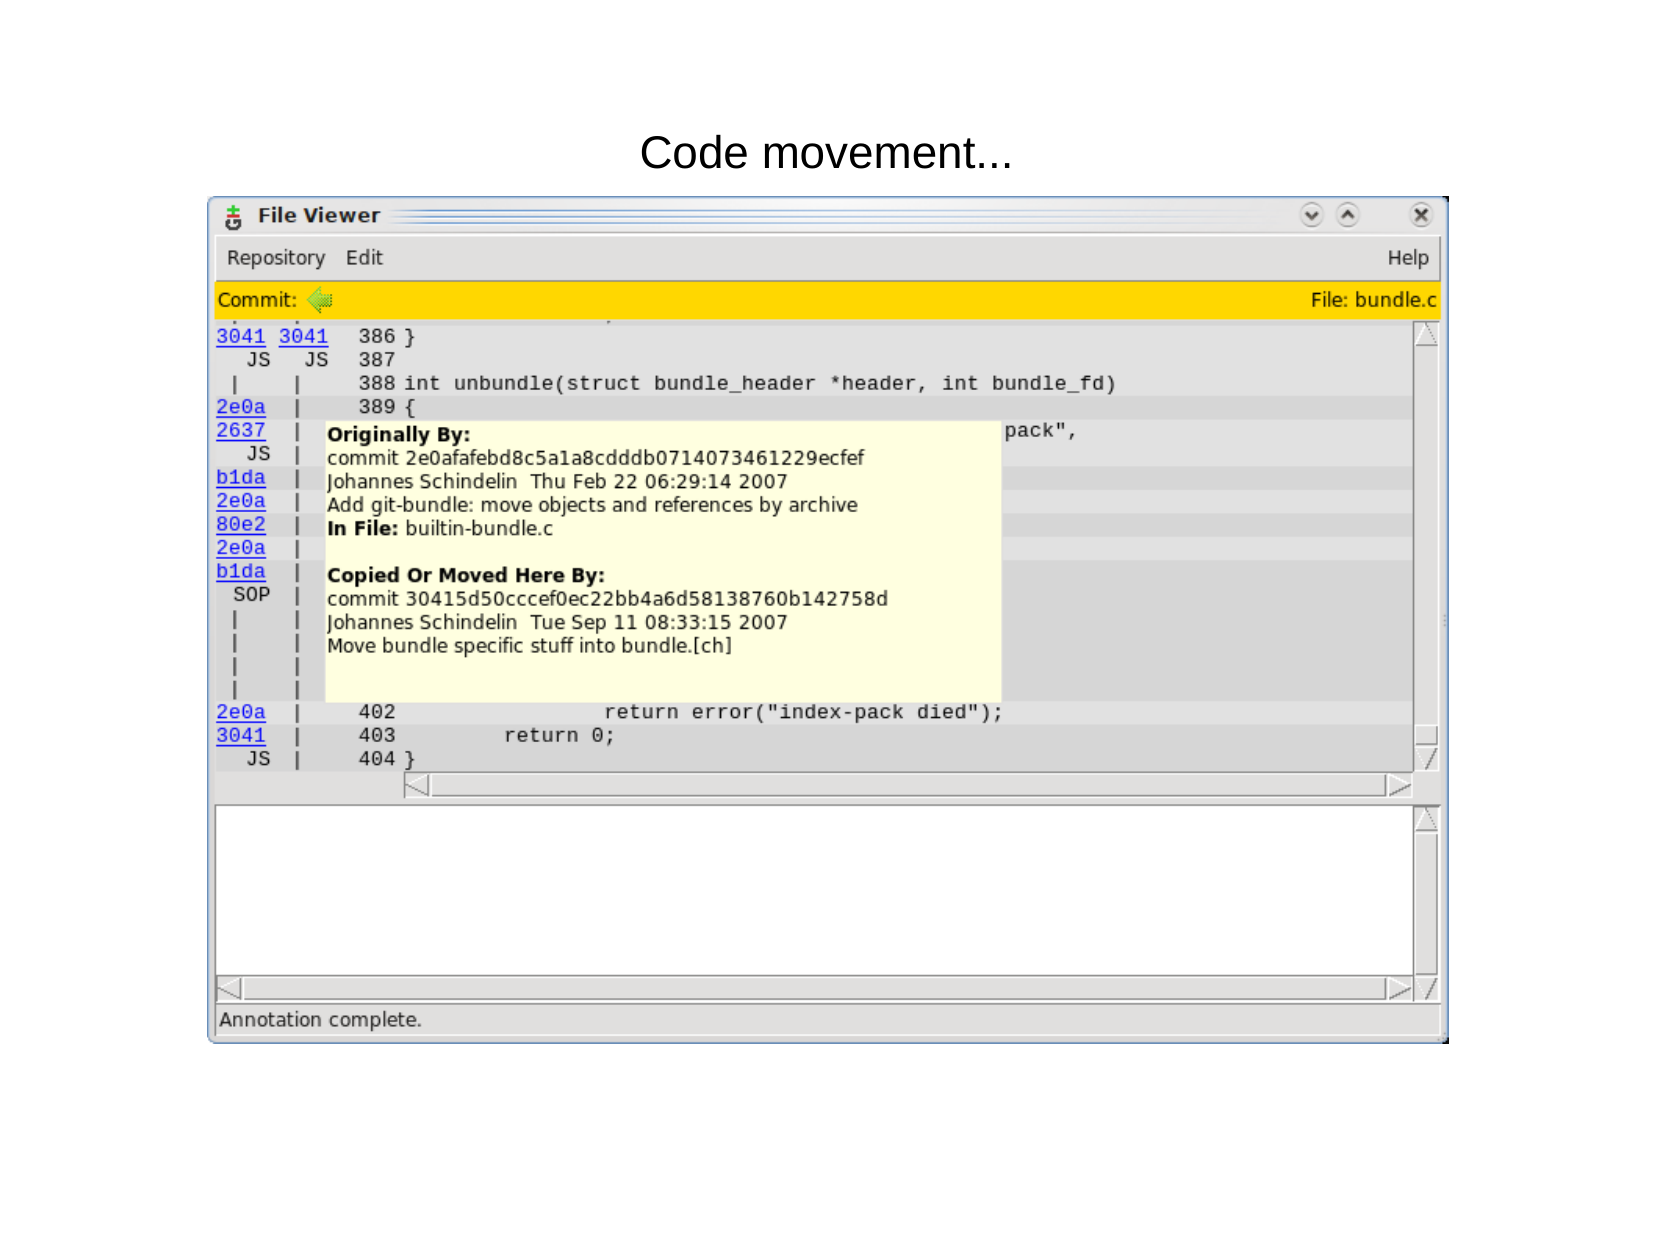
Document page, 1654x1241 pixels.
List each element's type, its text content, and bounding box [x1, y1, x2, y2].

picture [207, 250, 1449, 1044]
title Code movement... [82, 56, 1571, 250]
